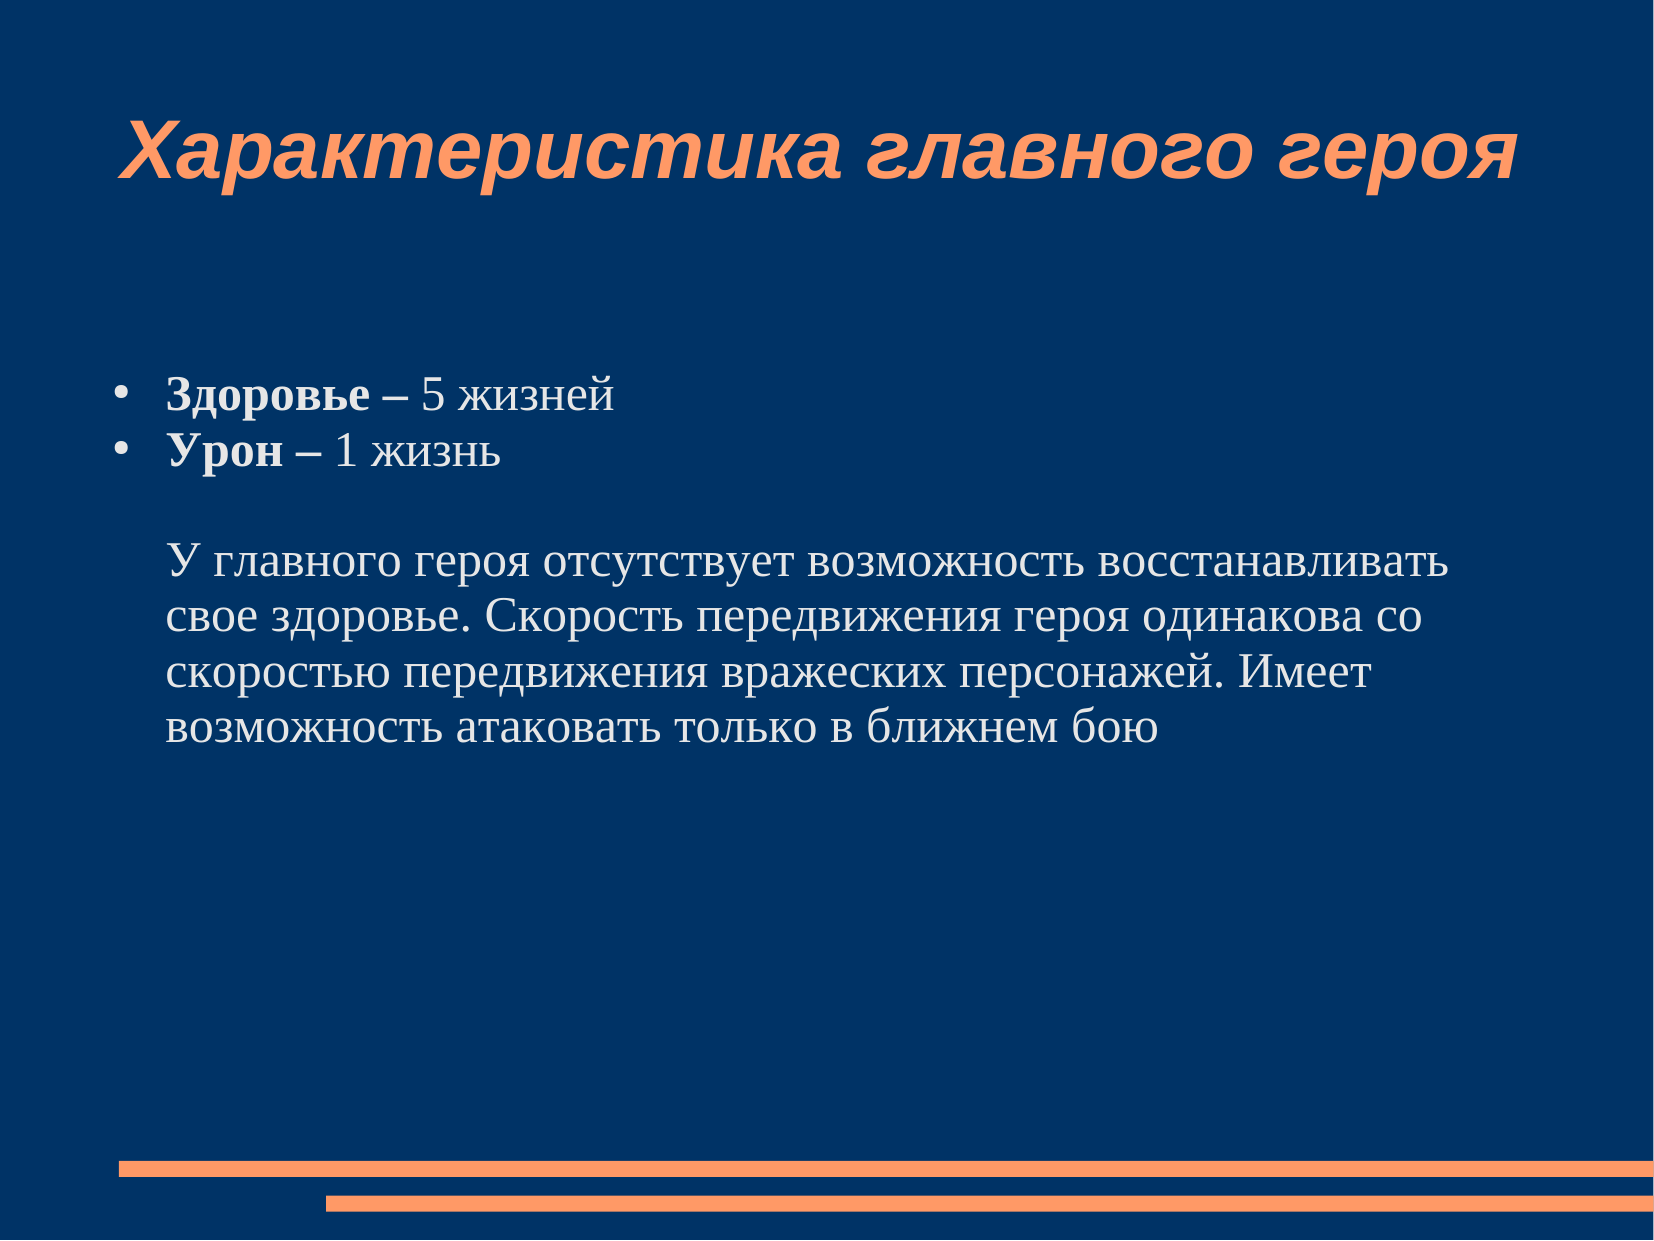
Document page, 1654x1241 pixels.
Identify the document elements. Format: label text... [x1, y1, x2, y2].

list Здоровье – 5 жизней Урон – 1 жизнь У главного героя отсутствует возможность восстанавливать свое здоровье. Скорость передвижения героя одинакова со скоростью передвижения вражеских персонажей. Имеет возможность атаковать только в ближнем бою [94, 366, 1486, 1148]
title Характеристика главного героя [121, 46, 1534, 254]
